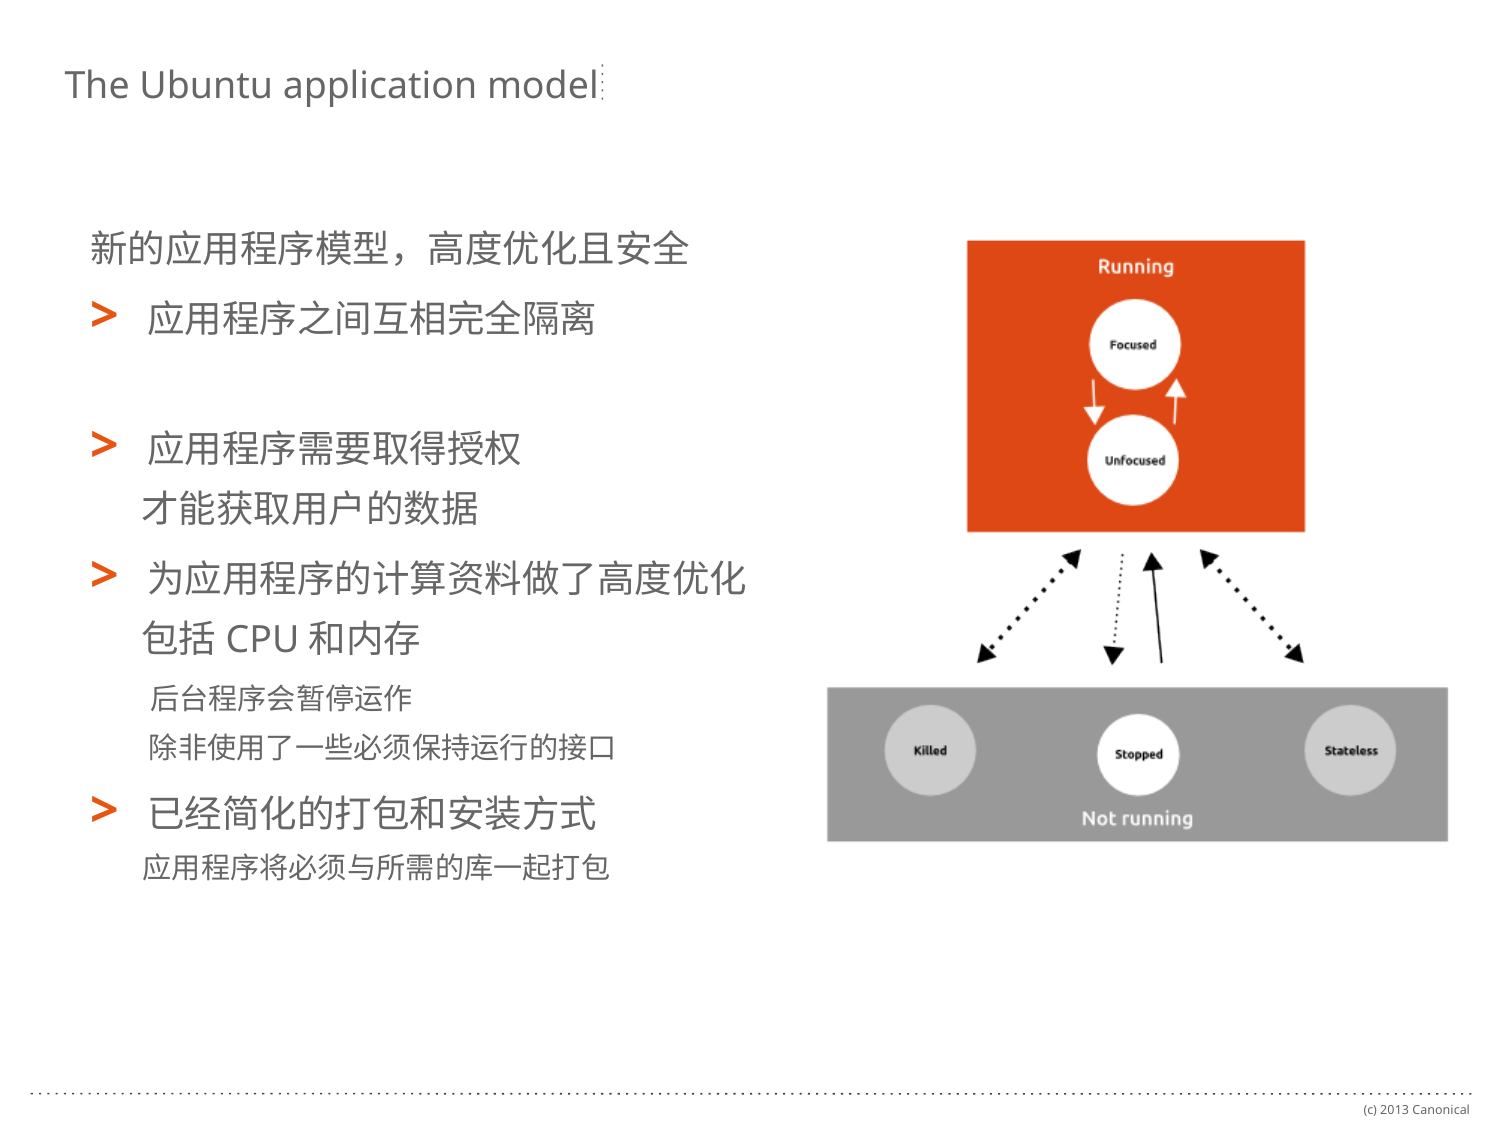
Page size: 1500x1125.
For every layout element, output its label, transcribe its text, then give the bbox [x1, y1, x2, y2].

text_box (c) 2013 Canonical [19, 1099, 1485, 1119]
picture [683, 199, 1500, 873]
title The Ubuntu application model [49, 53, 640, 114]
list 新的应用程序模型，高度优化且安全 > 应用程序之间互相完全隔离 > 应用程序需要取得授权 才能获取用户的数据 > 为应用程序的计算资料做了高度优化 包括CPU和内存 后台程序会暂停运作 除非使用了一些必须保持运行的接口 > 已经简化的打包和安装方式 应用程序将必须与所需的库一起打包 [75, 209, 1425, 1078]
